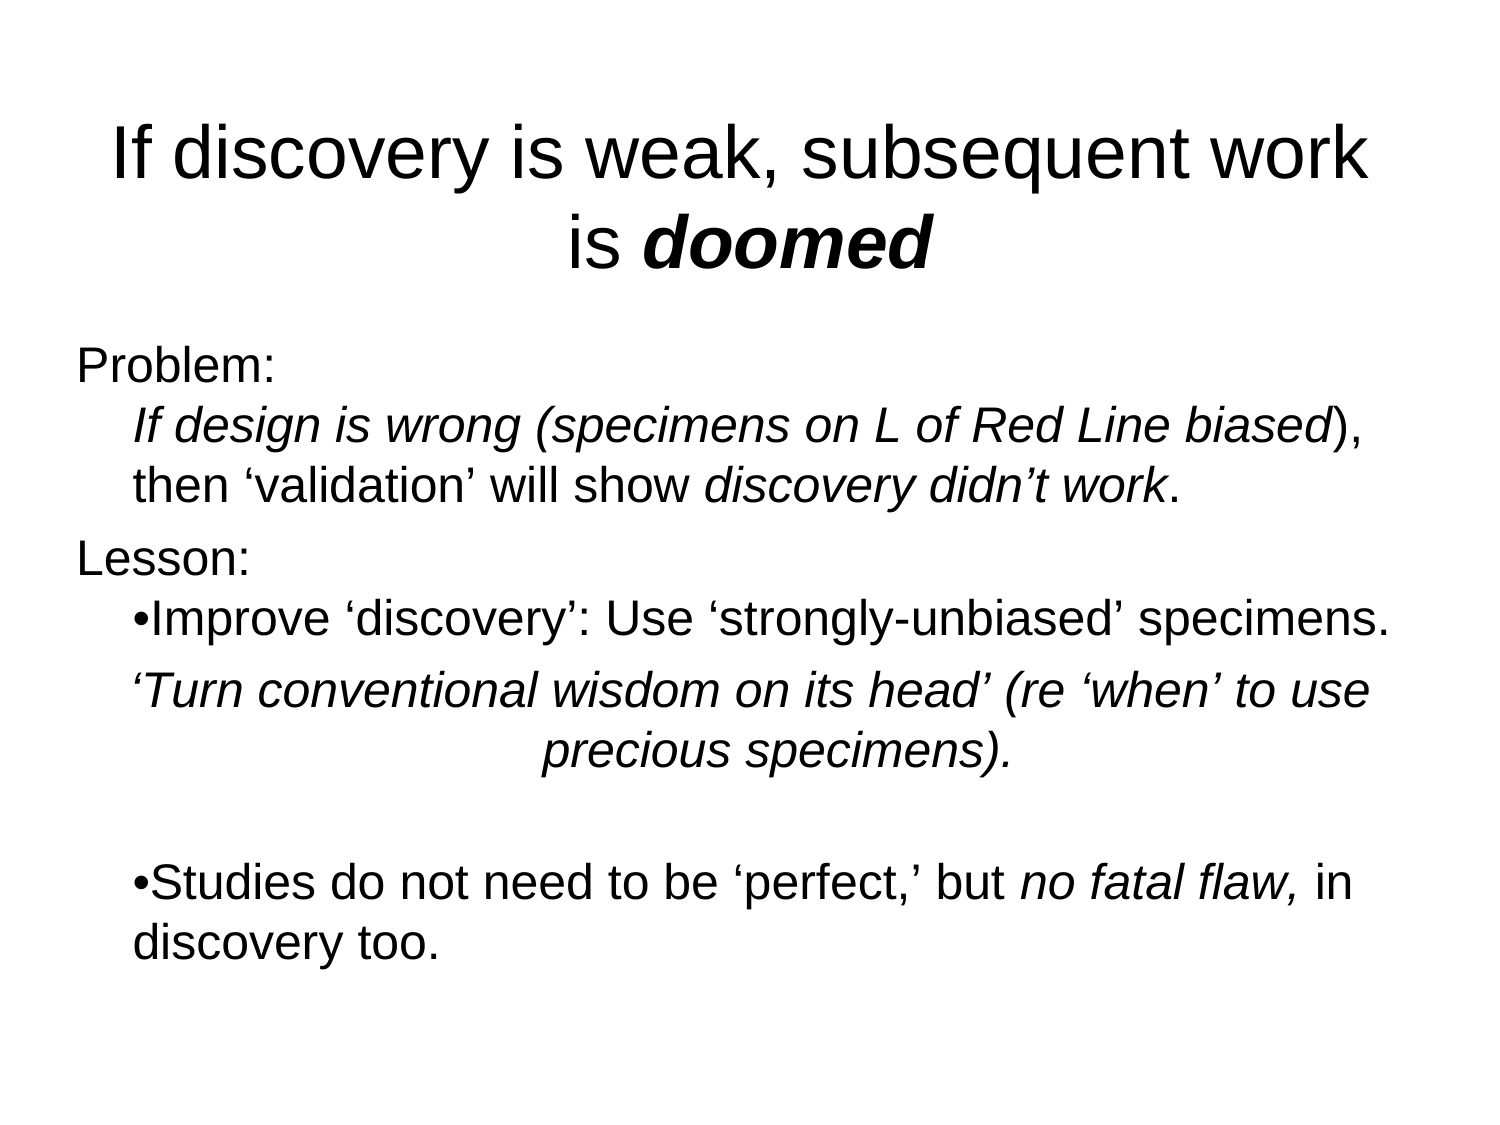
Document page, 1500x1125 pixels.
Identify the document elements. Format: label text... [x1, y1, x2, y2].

list Problem: If design is wrong (specimens on L of Red Line biased), then ‘validation’ will show discovery didn’t work. Lesson: •Improve ‘discovery’: Use ‘strongly-unbiased’ specimens. ‘Turn conventional wisdom on its head’ (re ‘when’ to use precious specimens). •Studies do not need to be ‘perfect,’ but no fatal flaw, in discovery too. [61, 324, 1441, 1000]
title If discovery is weak, subsequent work is doomed [61, 96, 1441, 292]
